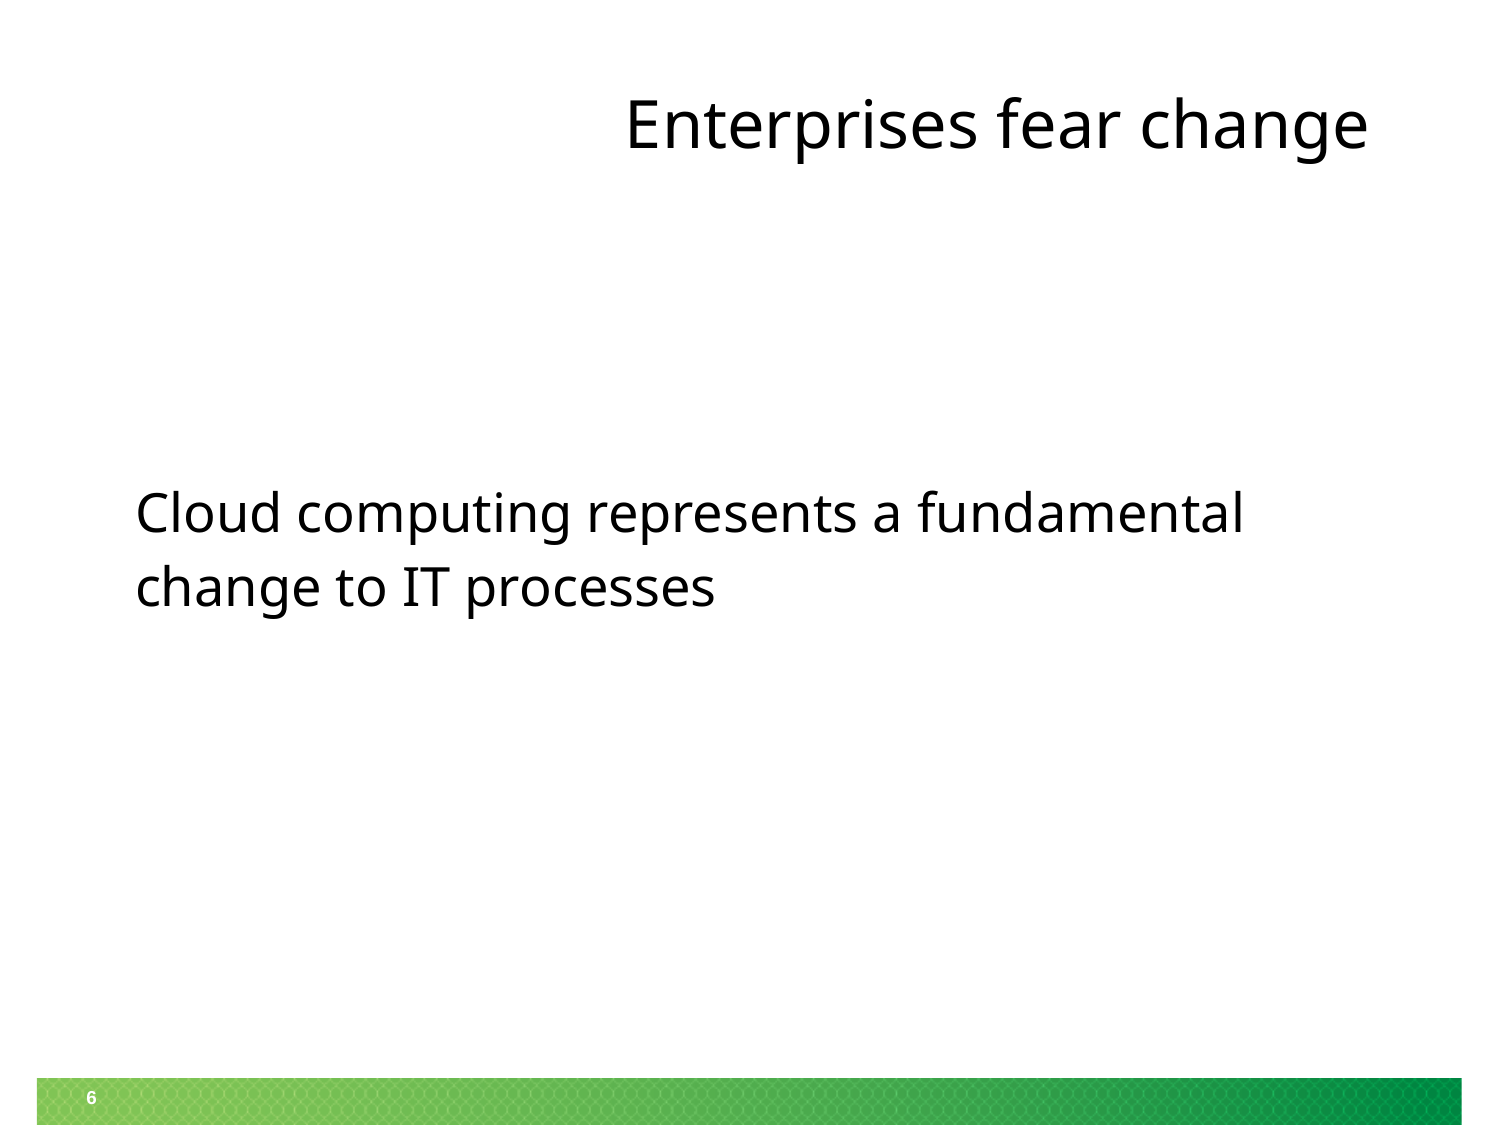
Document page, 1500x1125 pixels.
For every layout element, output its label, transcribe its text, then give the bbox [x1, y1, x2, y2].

list Cloud computing represents a fundamental change to IT processes [135, 474, 1372, 627]
picture [36, 1078, 1462, 1125]
title Enterprises fear change [135, 41, 1372, 204]
